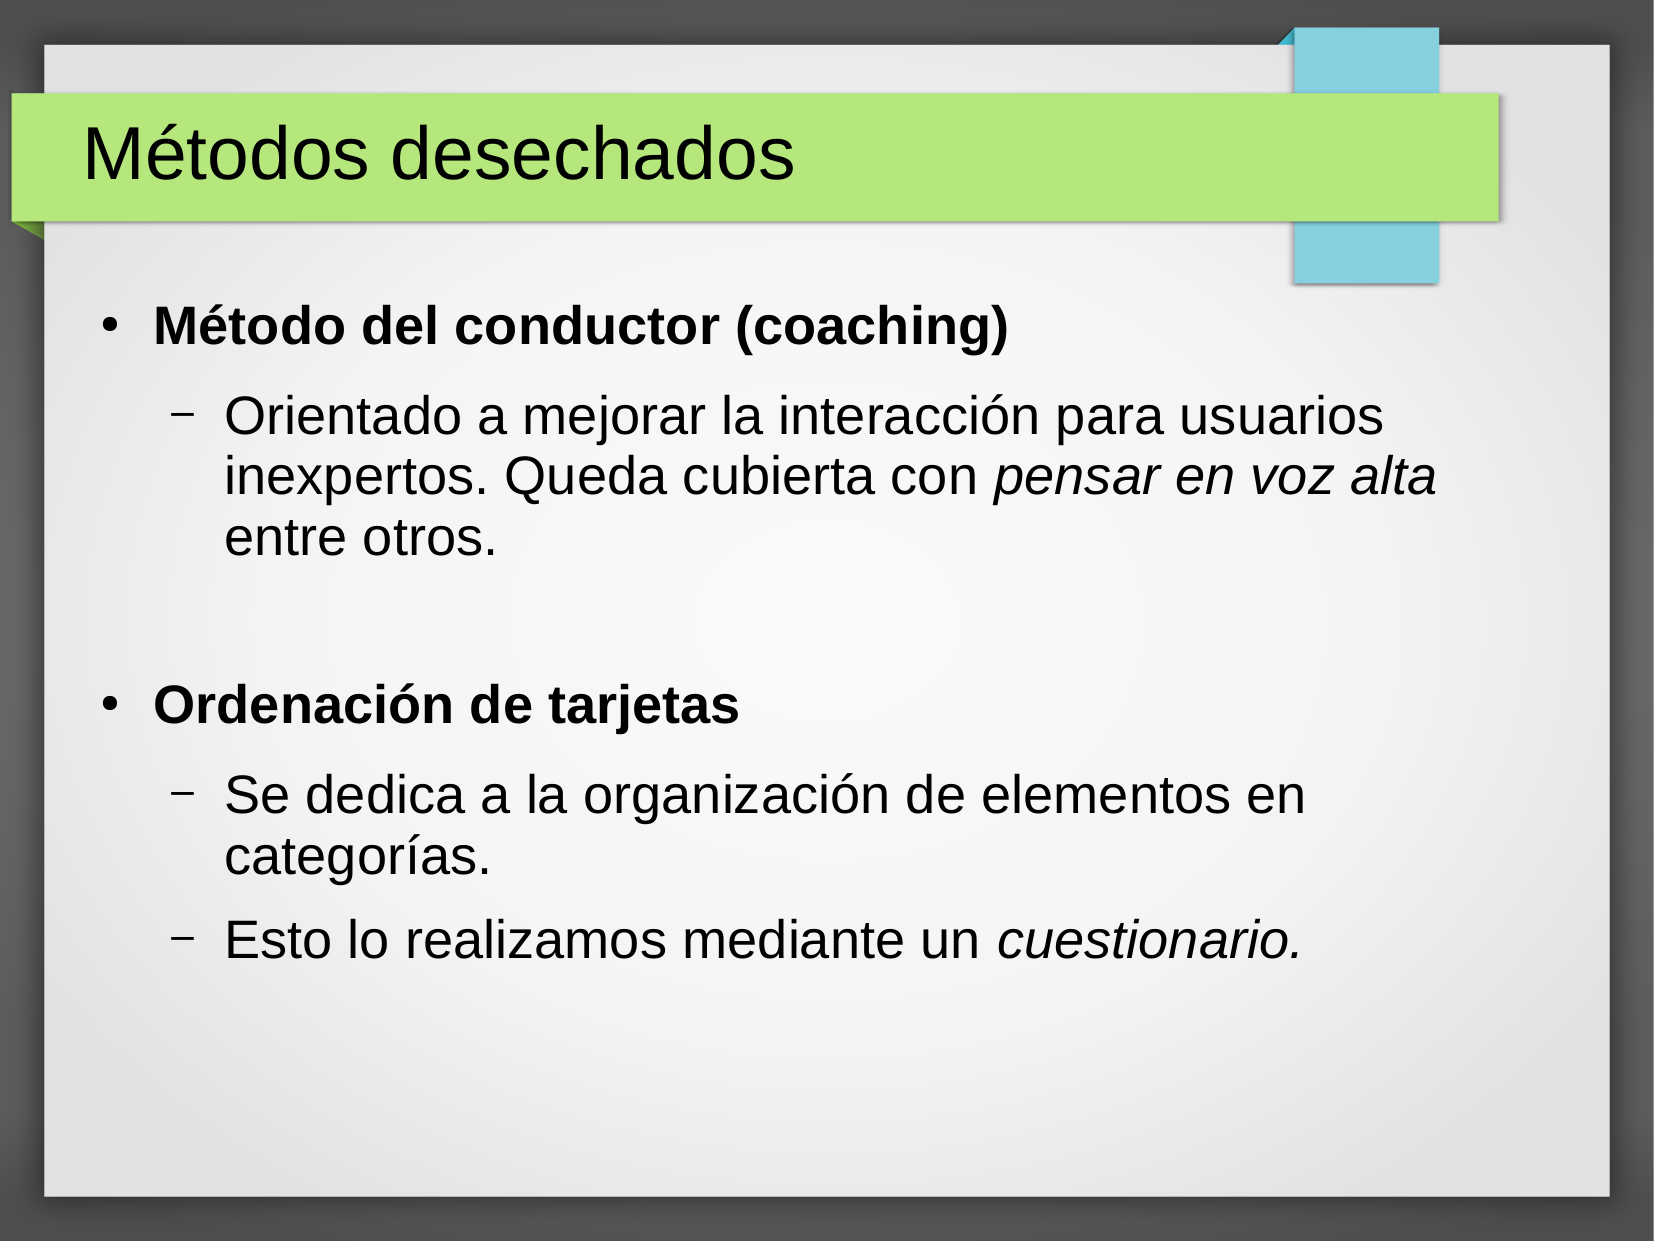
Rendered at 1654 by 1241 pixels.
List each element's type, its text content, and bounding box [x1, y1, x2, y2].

list Método del conductor (coaching) Orientado a mejorar la interacción para usuarios inexpertos. Queda cubierta con pensar en voz alta entre otros. Ordenación de tarjetas Se dedica a la organización de elementos en categorías. Esto lo realizamos mediante un cuestionario. [82, 295, 1571, 1015]
title Métodos desechados [82, 94, 1264, 213]
picture [0, 0, 1654, 1241]
